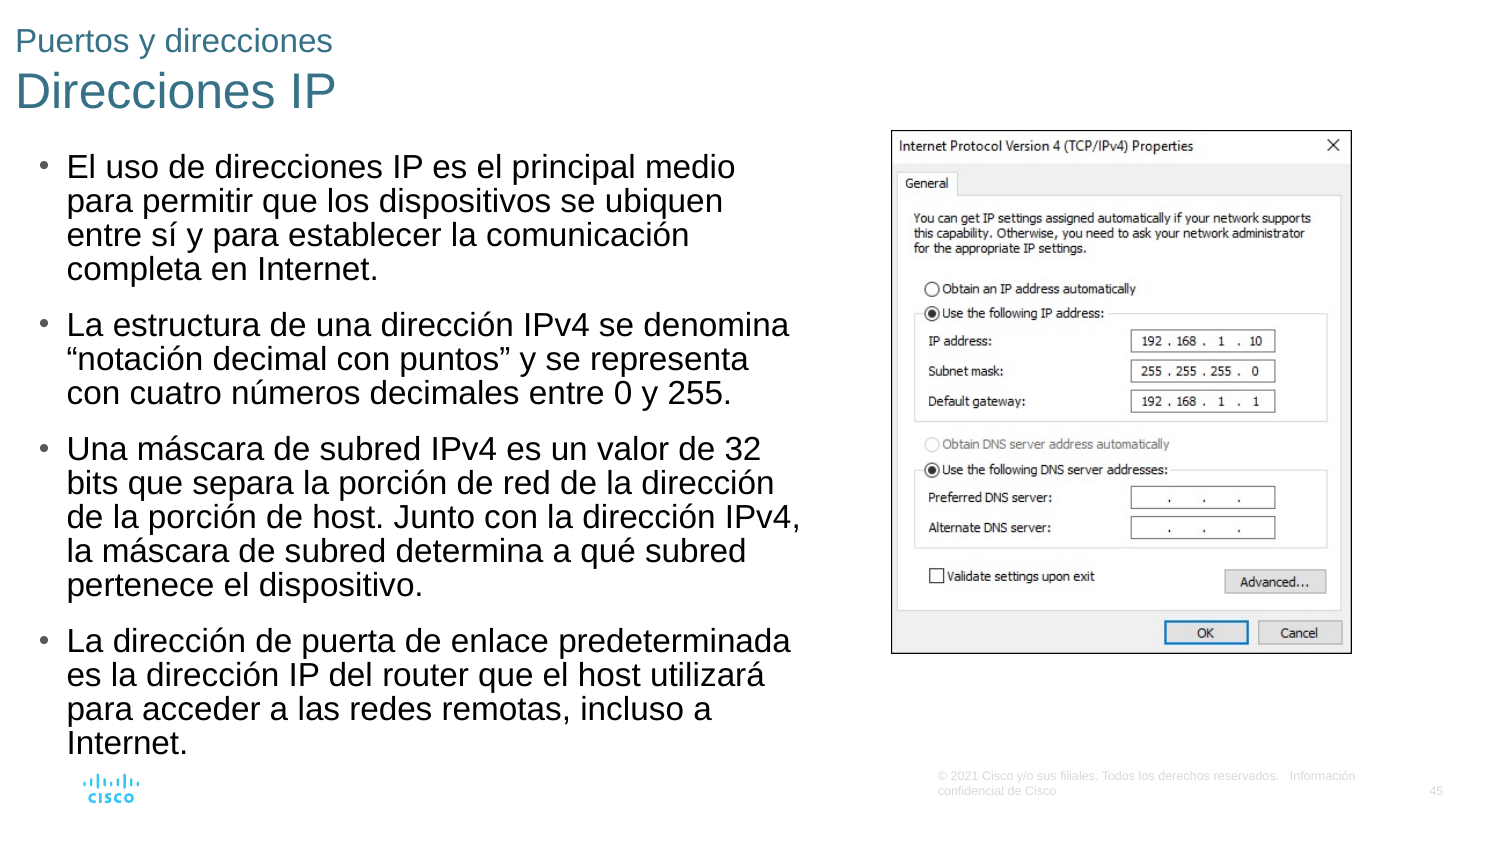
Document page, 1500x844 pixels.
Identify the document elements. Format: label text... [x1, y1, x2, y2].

title Puertos y direcciones Direcciones IP [0, 6, 1500, 131]
list El uso de direcciones IP es el principal medio para permitir que los dispositivos se ubiquen entre sí y para establecer la comunicación completa en Internet. La estructura de una dirección IPv4 se denomina “notación decimal con puntos” y se representa con cuatro números decimales entre 0 y 255. Una máscara de subred IPv4 es un valor de 32 bits que separa la porción de red de la dirección de la porción de host. Junto con la dirección IPv4, la máscara de subred determina a qué subred pertenece el dispositivo. La dirección de puerta de enlace predeterminada es la dirección IP del router que el host utilizará para acceder a las redes remotas, incluso a Internet. [23, 144, 839, 714]
picture [891, 130, 1352, 654]
